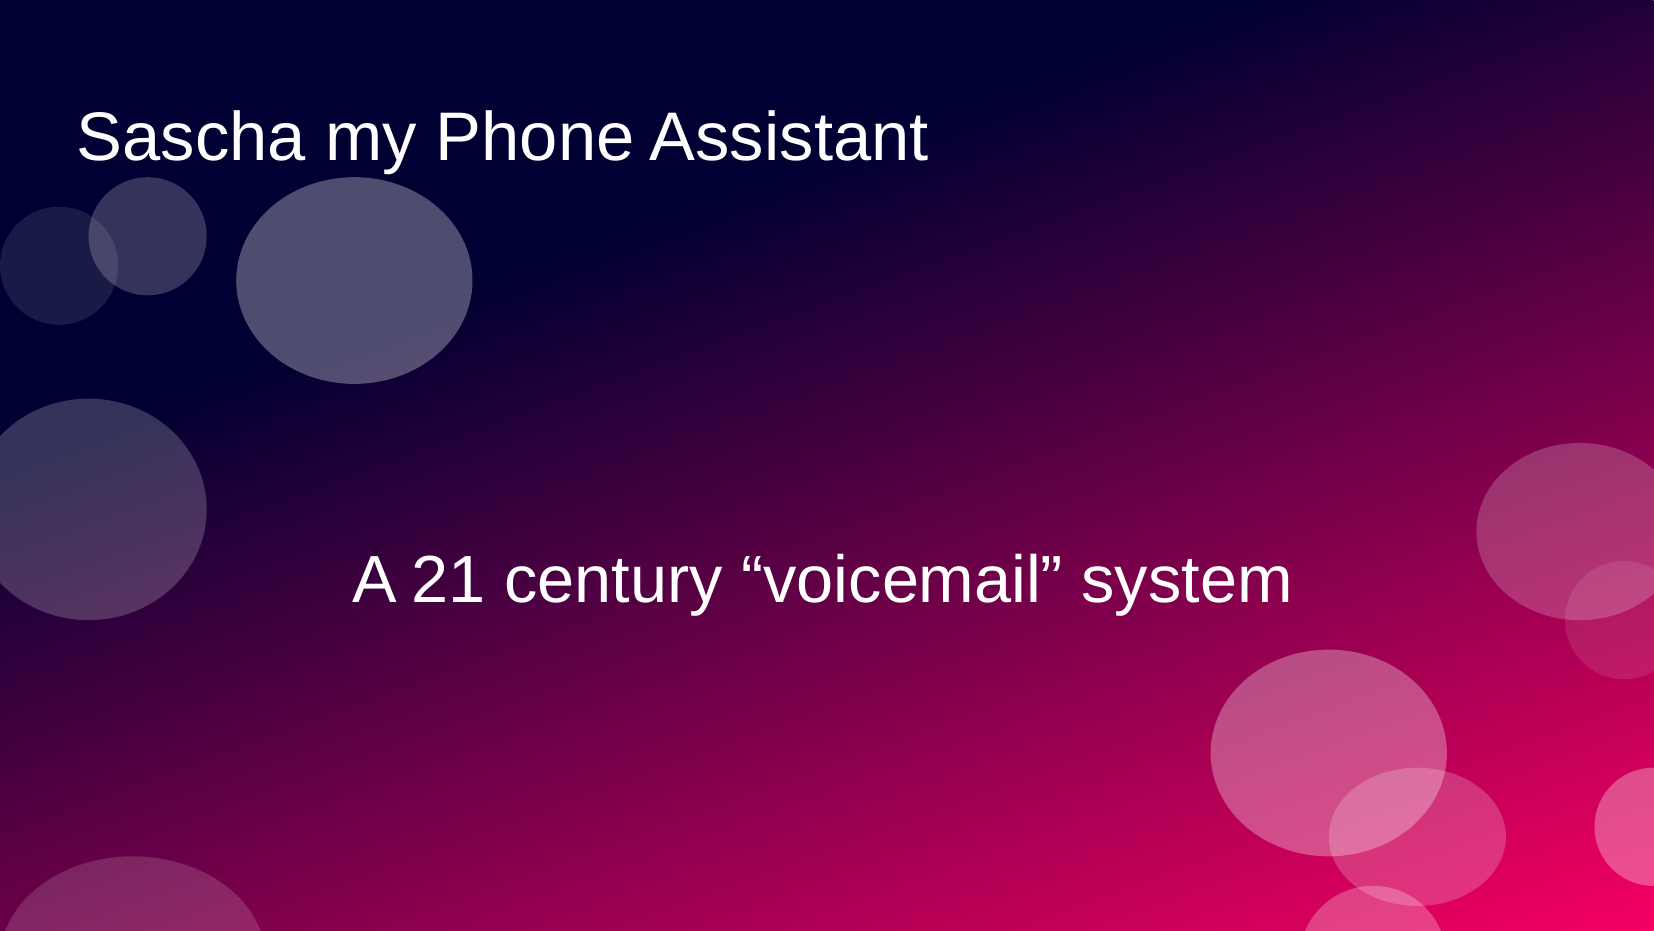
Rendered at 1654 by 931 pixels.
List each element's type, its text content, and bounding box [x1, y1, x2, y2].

subtitle A 21 century “voicemail” system [88, 413, 1577, 746]
title Sascha my Phone Assistant [76, 59, 1565, 215]
